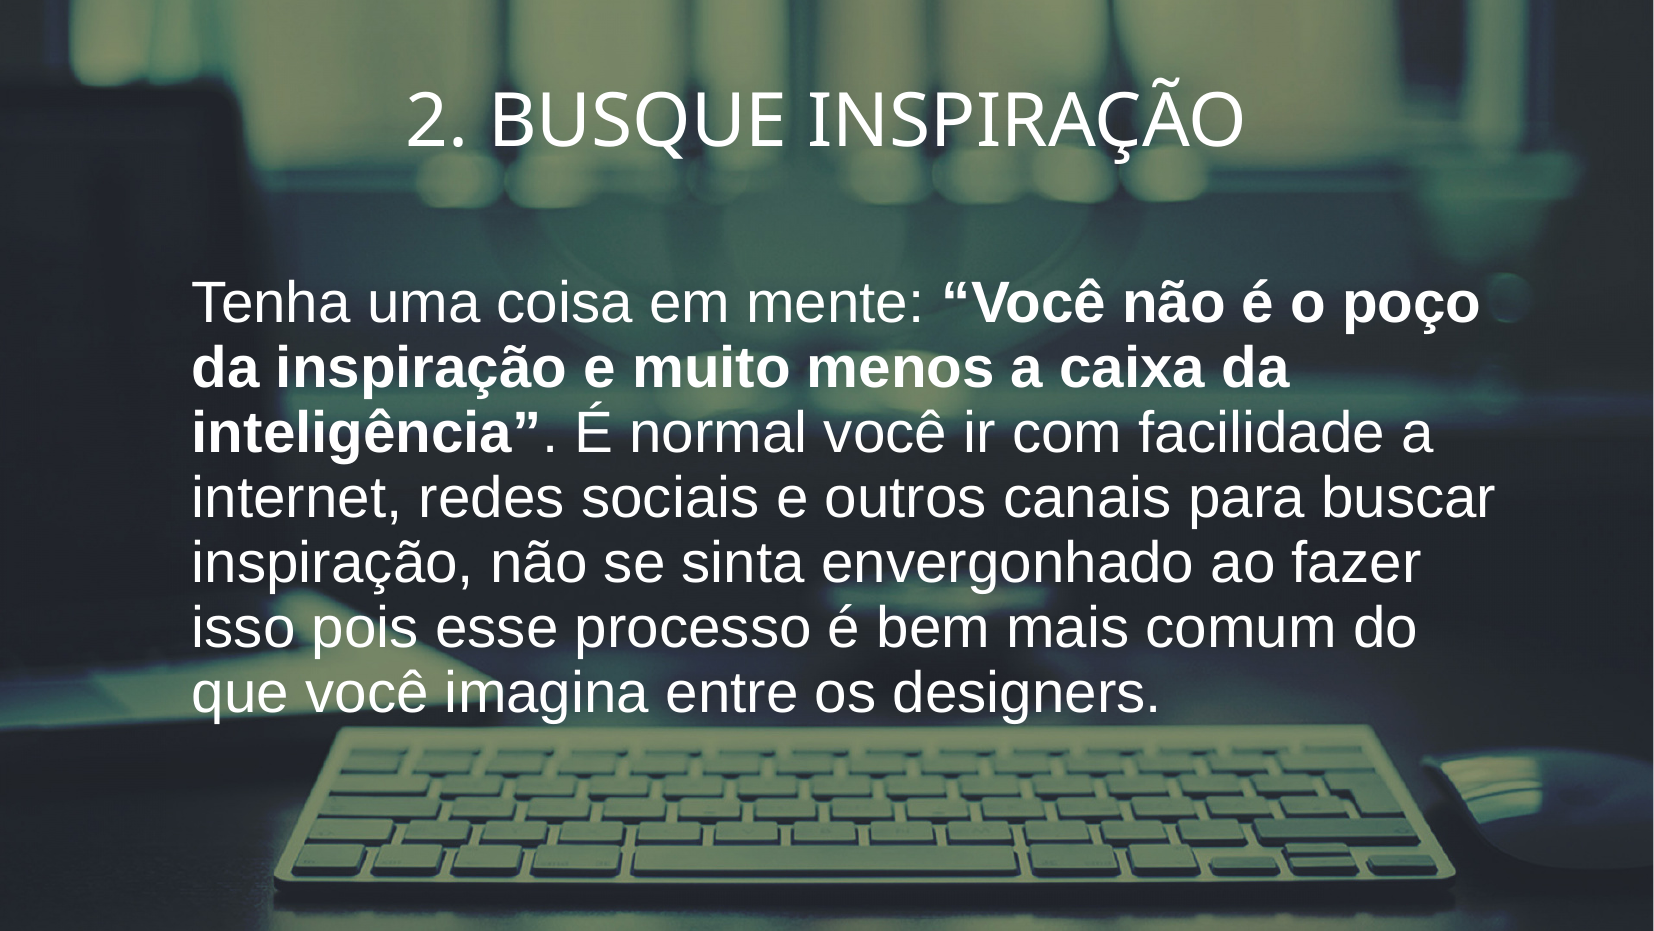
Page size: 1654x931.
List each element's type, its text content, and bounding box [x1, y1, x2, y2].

text_box Tenha uma coisa em mente: “Você não é o poço da inspiração e muito menos a caixa da inteligência”. É normal você ir com facilidade a internet, redes sociais e outros canais para buscar inspiração, não se sinta envergonhado ao fazer isso pois esse processo é bem mais comum do que você imagina entre os designers. [177, 262, 1536, 916]
text_box 2. BUSQUE INSPIRAÇÃO [236, 59, 1418, 262]
picture [0, 0, 1654, 931]
